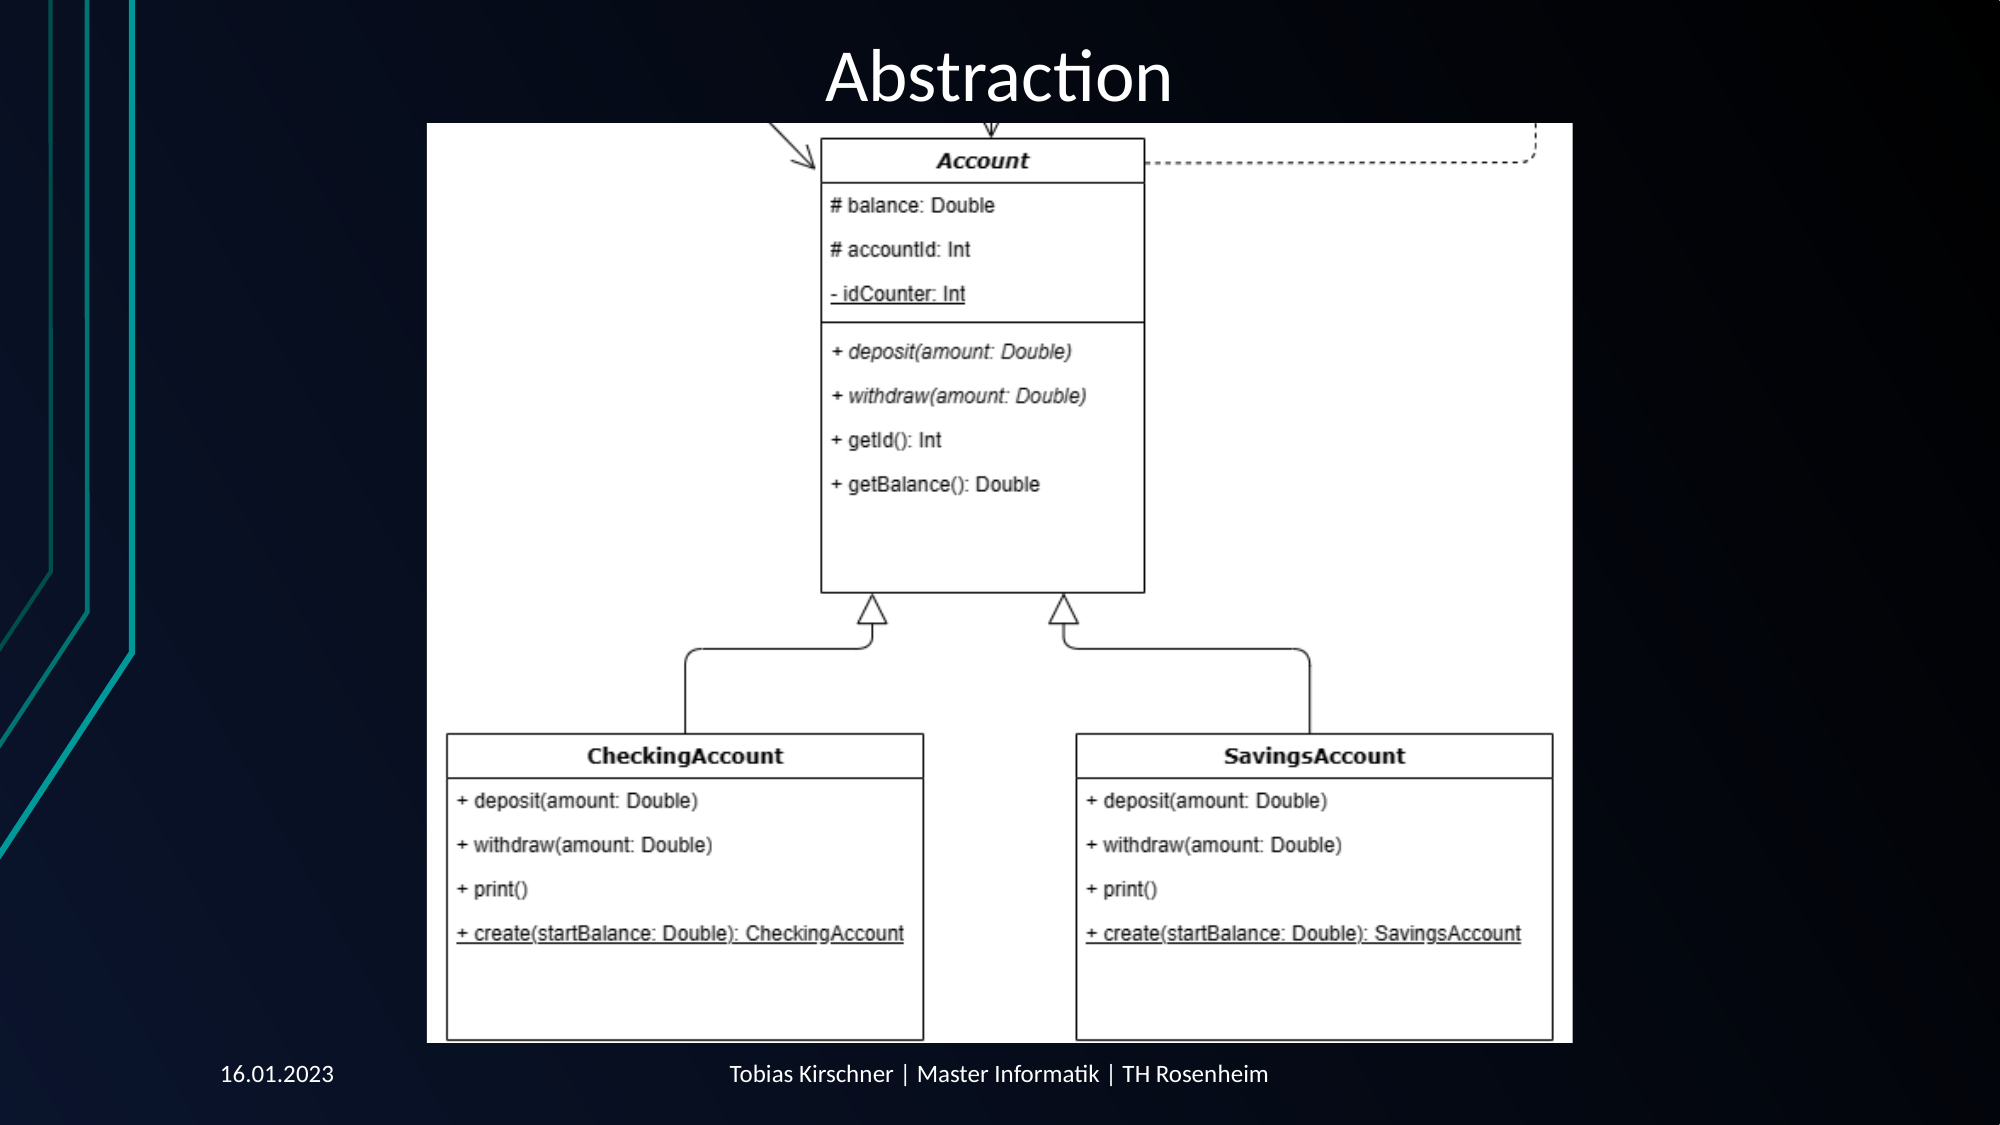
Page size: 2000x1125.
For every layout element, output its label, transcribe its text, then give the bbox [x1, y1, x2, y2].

picture [426, 123, 1573, 1043]
text_box 16.01.2023 [199, 1042, 566, 1103]
title Abstraction [149, 10, 1850, 128]
text_box Tobias Kirschner | Master Informatik | TH Rosenheim [566, 1042, 1433, 1103]
